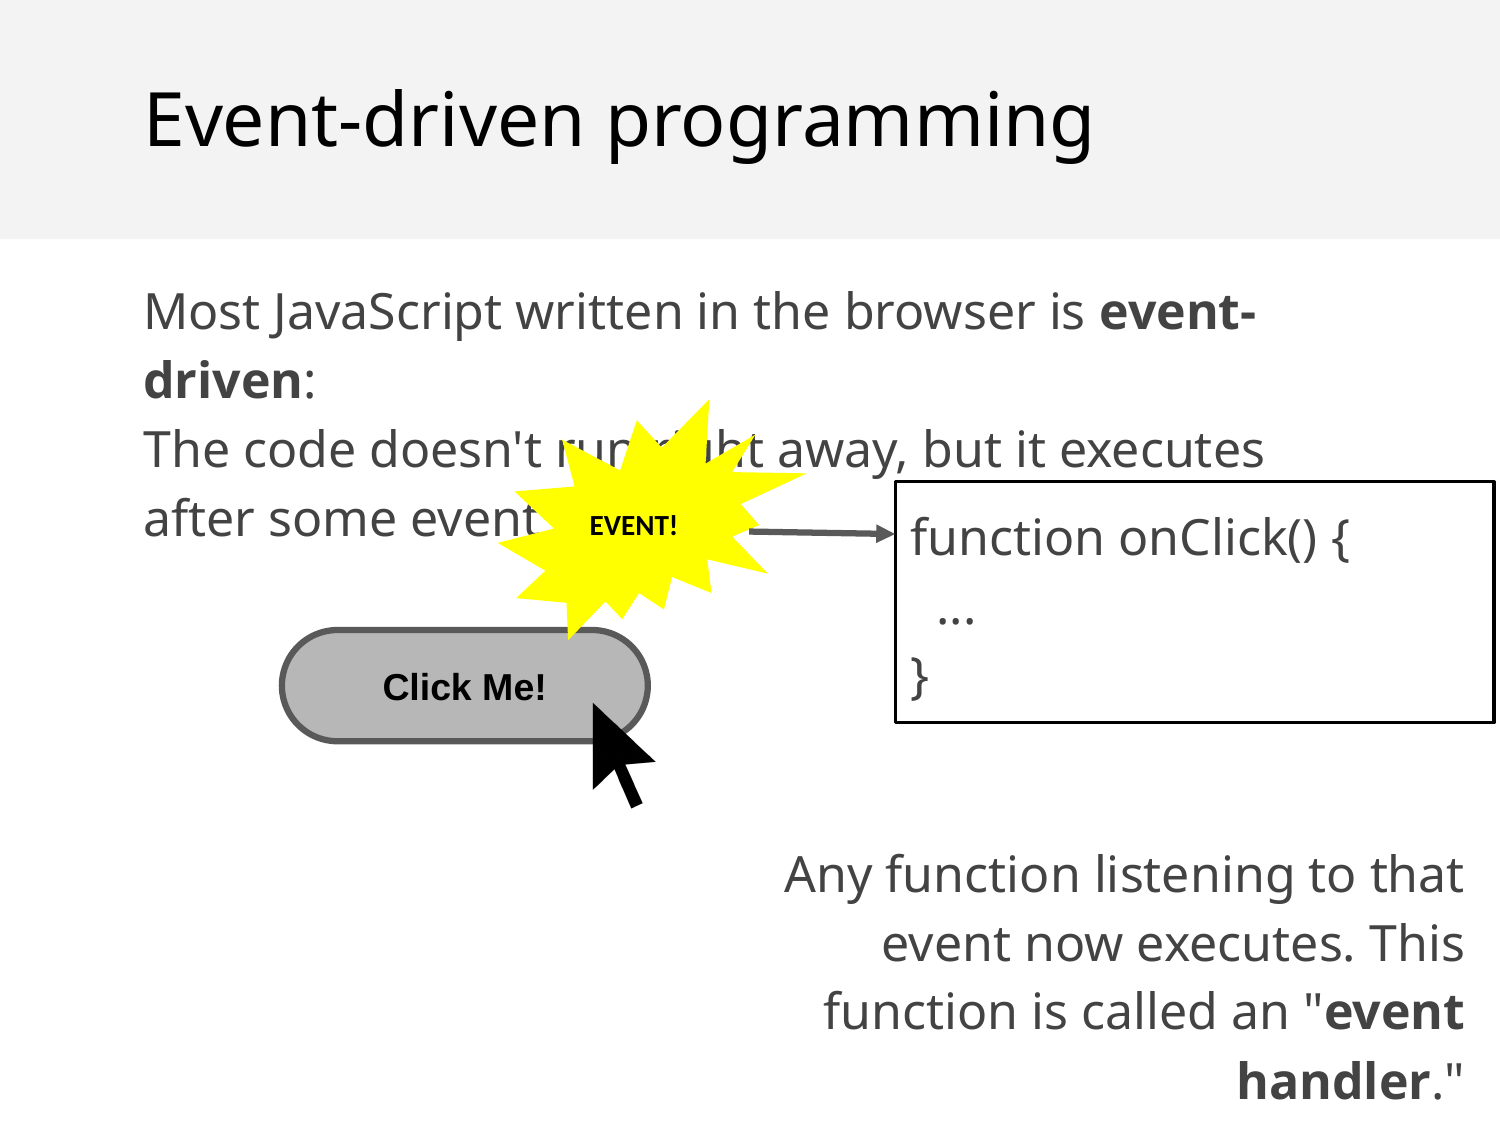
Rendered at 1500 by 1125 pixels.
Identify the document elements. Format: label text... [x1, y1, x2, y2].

title Event-driven programming [128, 56, 1372, 183]
text_box Click Me! [281, 630, 648, 742]
text_box EVENT! [497, 399, 807, 641]
picture [556, 692, 682, 819]
list Most JavaScript written in the browser is event-driven: The code doesn't run right away, but it executes after some event fires. [128, 255, 1372, 497]
list Any function listening to that event now executes. This function is called an "event handler." [681, 818, 1481, 1029]
text_box function onClick() { ... } [895, 481, 1495, 723]
